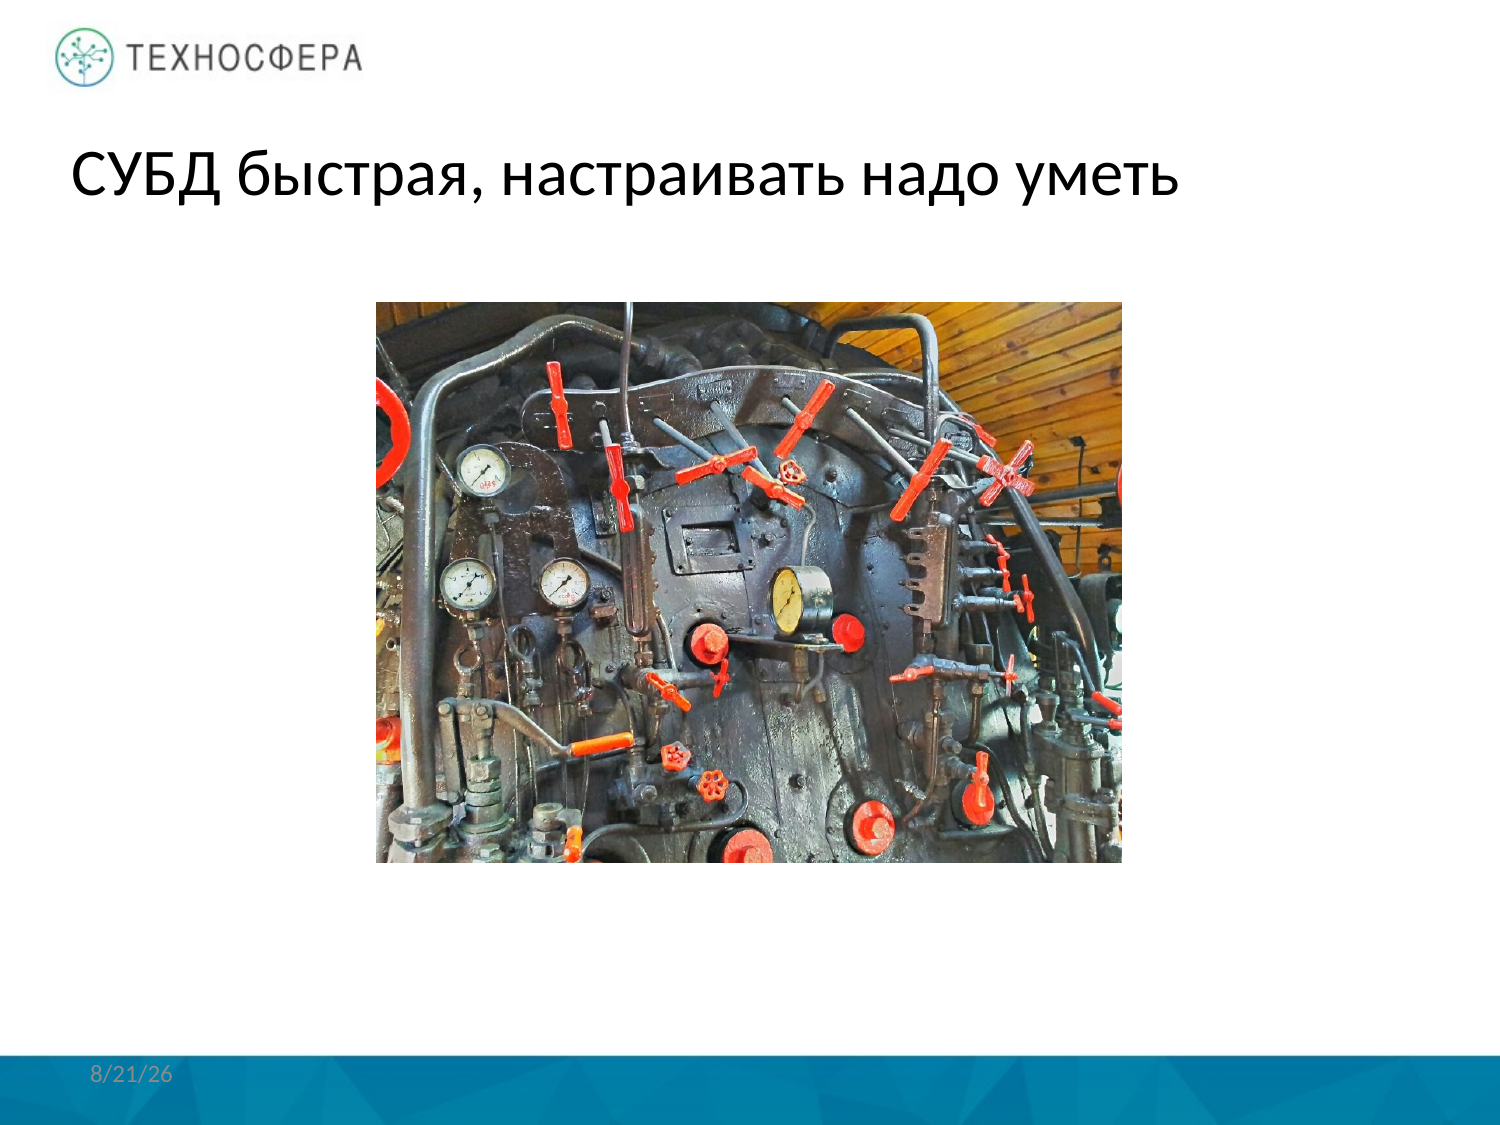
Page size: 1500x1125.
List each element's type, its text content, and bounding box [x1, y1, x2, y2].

title СУБД быстрая, настраивать надо уметь [71, 100, 1422, 257]
picture [0, 0, 1500, 1057]
